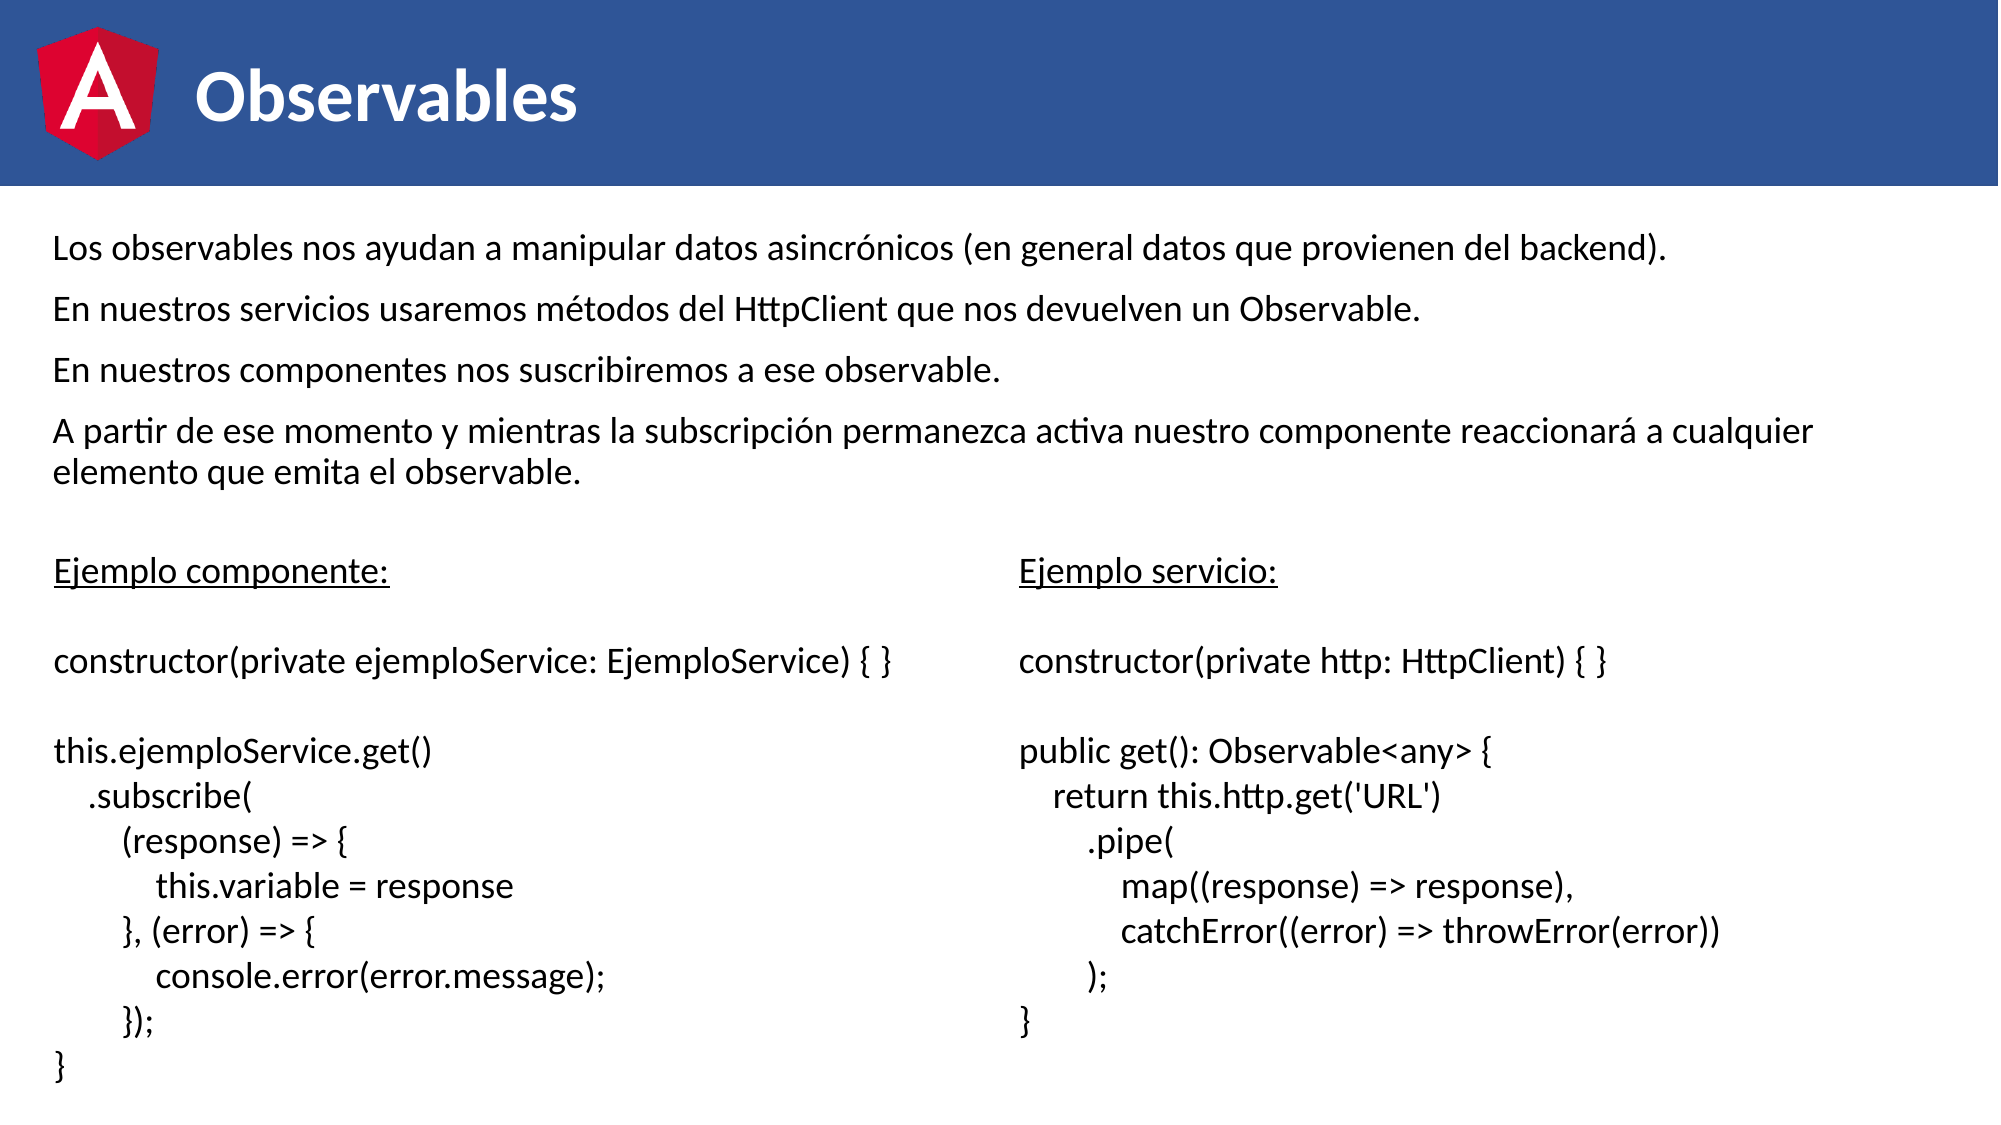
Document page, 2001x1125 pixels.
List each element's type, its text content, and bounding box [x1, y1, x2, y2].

text_box Ejemplo servicio: constructor(private http: HttpClient) { } public get(): Observable<any> { return this.http.get('URL') .pipe( map((response) => response), catchError((error) => throwError(error)) ); } [1003, 538, 1903, 1125]
picture [16, 6, 179, 173]
text_box [0, 0, 1997, 185]
subtitle Los observables nos ayudan a manipular datos asincrónicos (en general datos que provienen del backend). En nuestros servicios usaremos métodos del HttpClient que nos devuelven un Observable. En nuestros componentes nos suscribiremos a ese observable. A partir de ese momento y mientras la subscripción permanezca activa nuestro componente reaccionará a cualquier elemento que emita el observable. [37, 220, 1971, 519]
text_box Observables [180, 38, 1971, 145]
text_box Ejemplo componente: constructor(private ejemploService: EjemploService) { } this.ejemploService.get() .subscribe( (response) => { this.variable = response }, (error) => { console.error(error.message); }); } [38, 538, 938, 1125]
